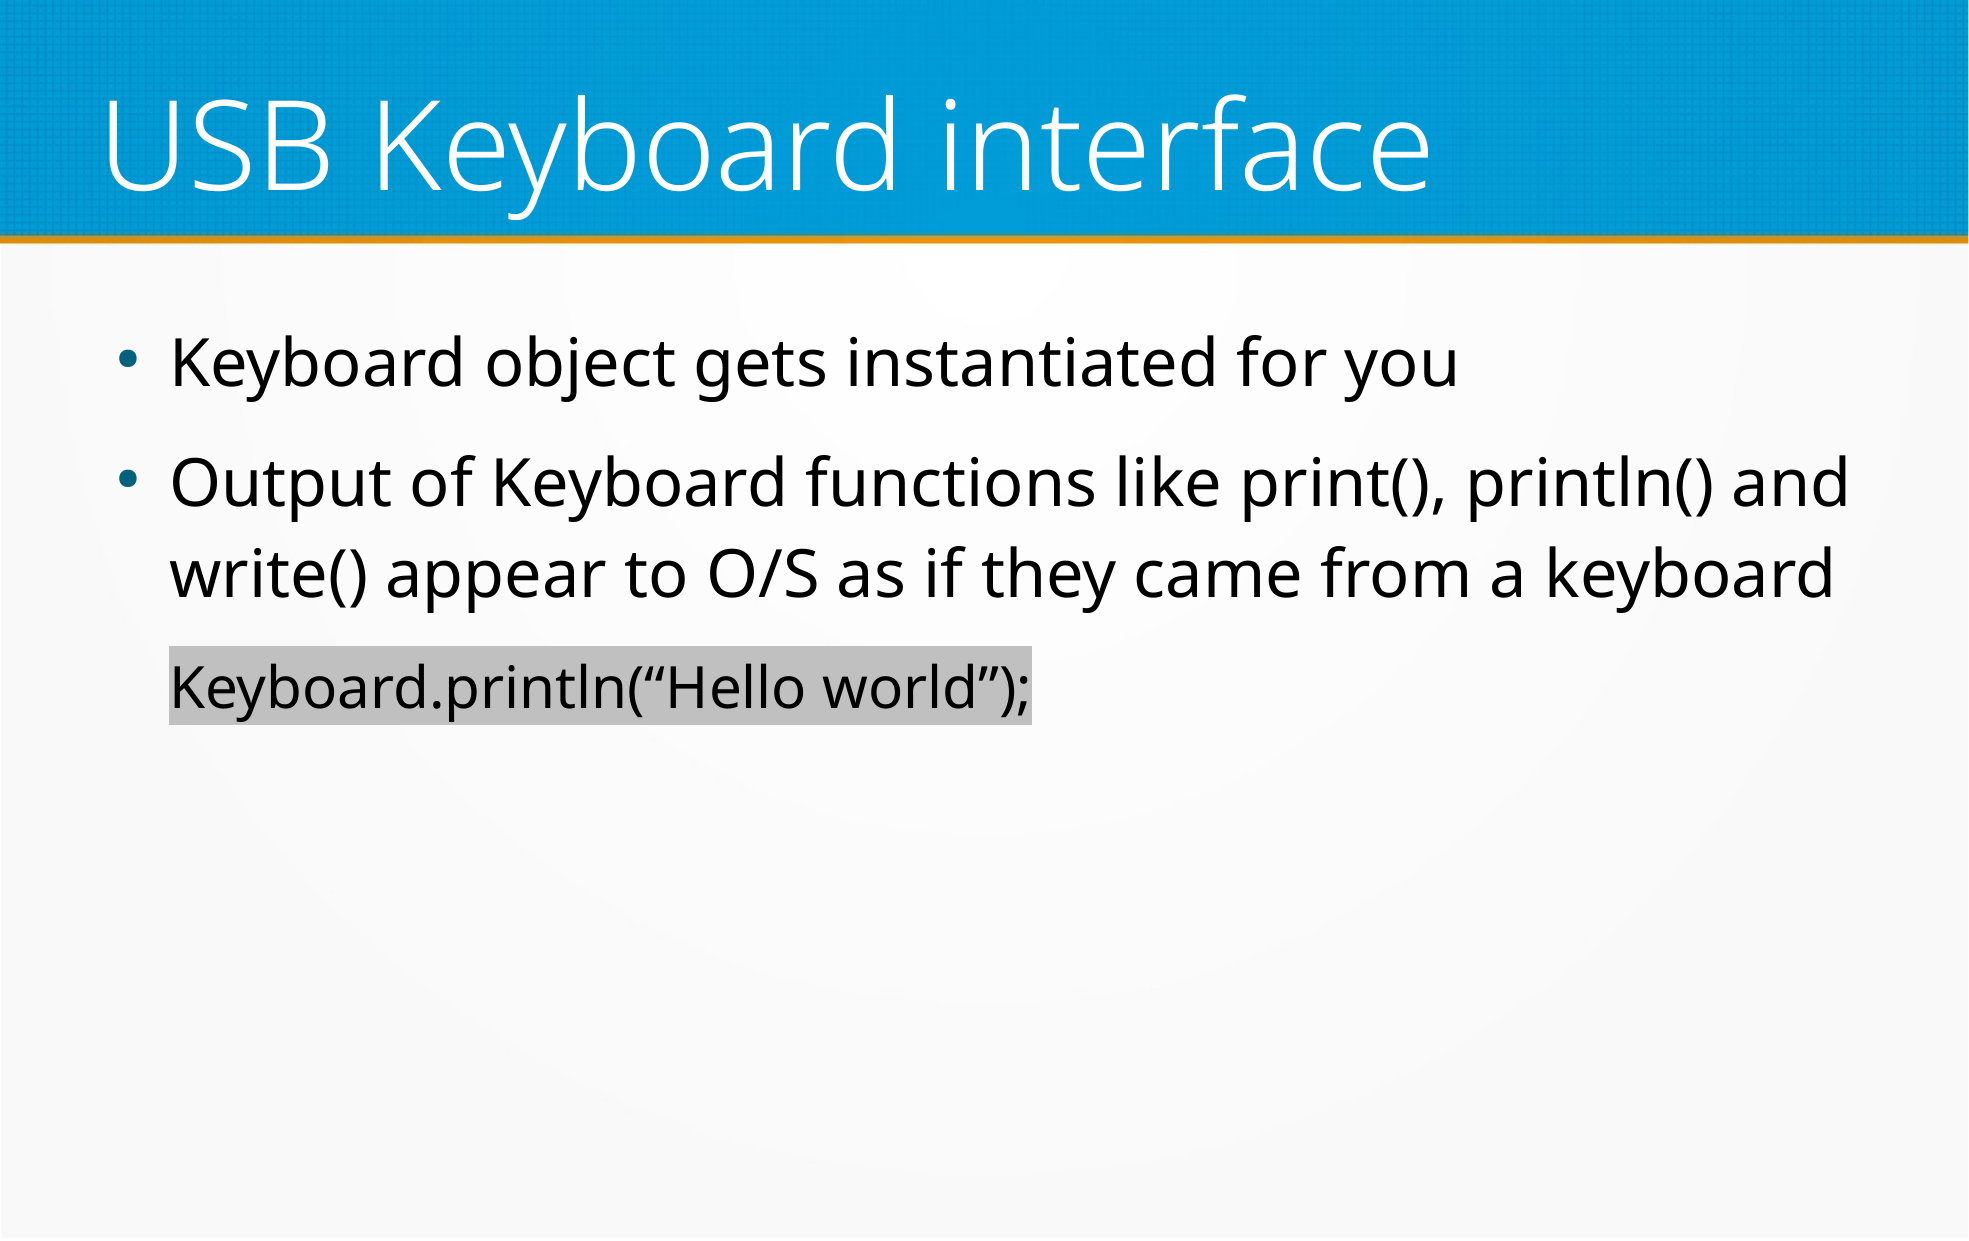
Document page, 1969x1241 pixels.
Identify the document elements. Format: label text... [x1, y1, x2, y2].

title USB Keyboard interface [98, 19, 1870, 227]
picture [0, 233, 1969, 1241]
list Keyboard object gets instantiated for you Output of Keyboard functions like print(), println() and write() appear to O/S as if they came from a keyboard Keyboard.println(“Hello world”); [98, 315, 1861, 1081]
